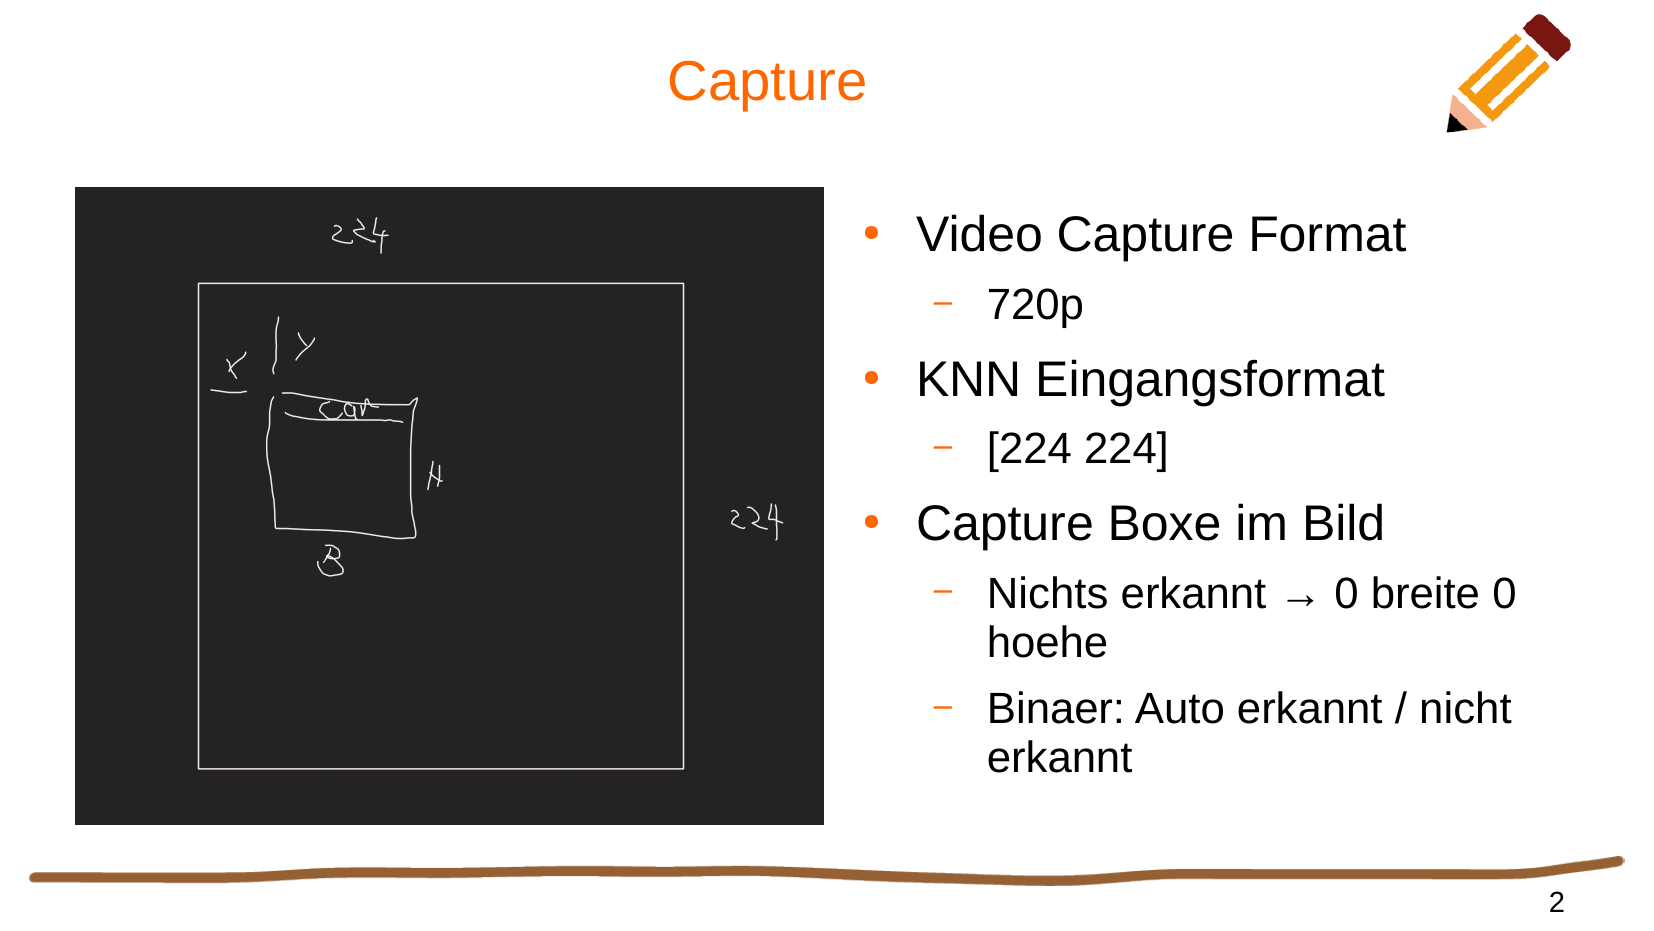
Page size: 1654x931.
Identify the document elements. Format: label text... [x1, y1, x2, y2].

picture [75, 187, 824, 826]
picture [1446, 14, 1571, 133]
picture [29, 856, 1625, 886]
title Capture [88, 29, 1447, 133]
list Video Capture Format 720p KNN Eingangsformat [224 224] Capture Boxe im Bild Nichts erkannt → 0 breite 0 hoehe Binaer: Auto erkannt / nicht erkannt [845, 206, 1566, 857]
